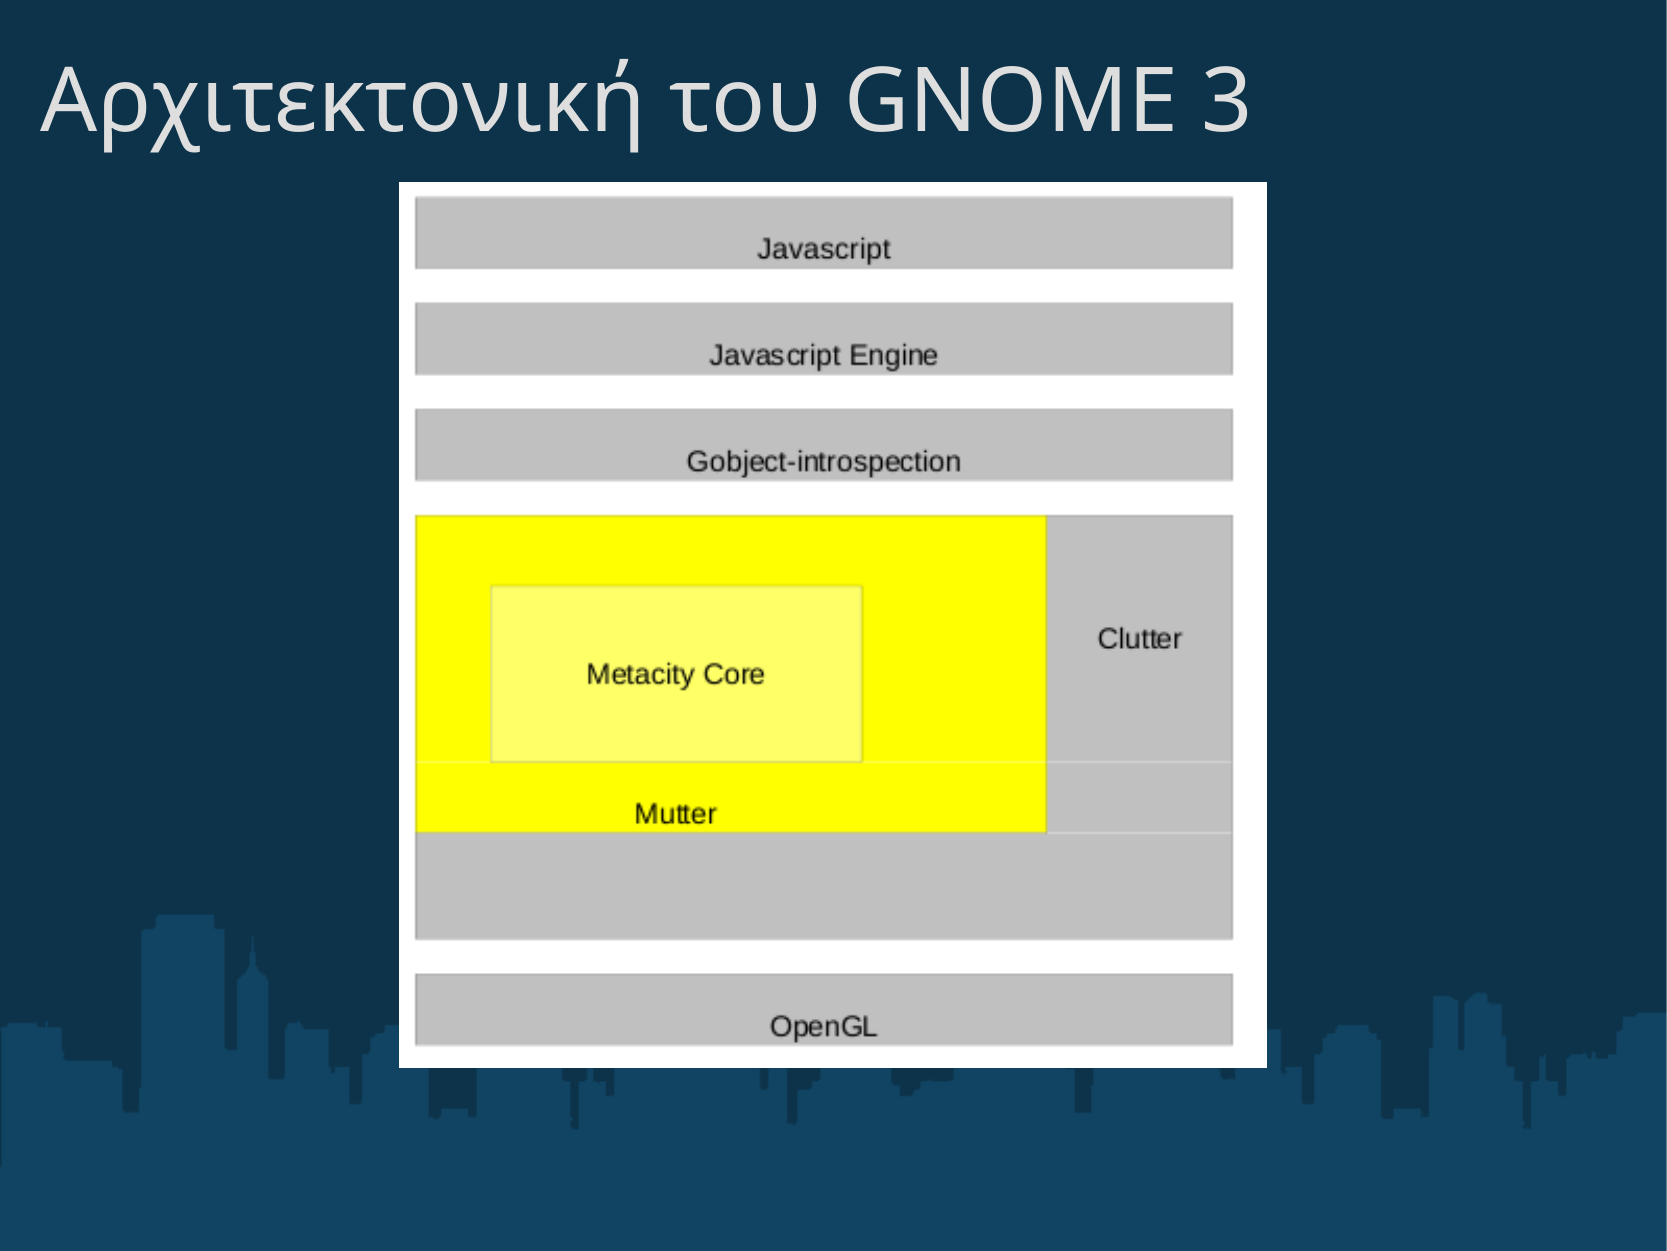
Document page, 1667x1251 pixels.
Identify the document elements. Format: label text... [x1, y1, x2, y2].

picture [0, 0, 1667, 1251]
title Αρχιτεκτονική του GNOME 3 [40, 50, 1627, 201]
